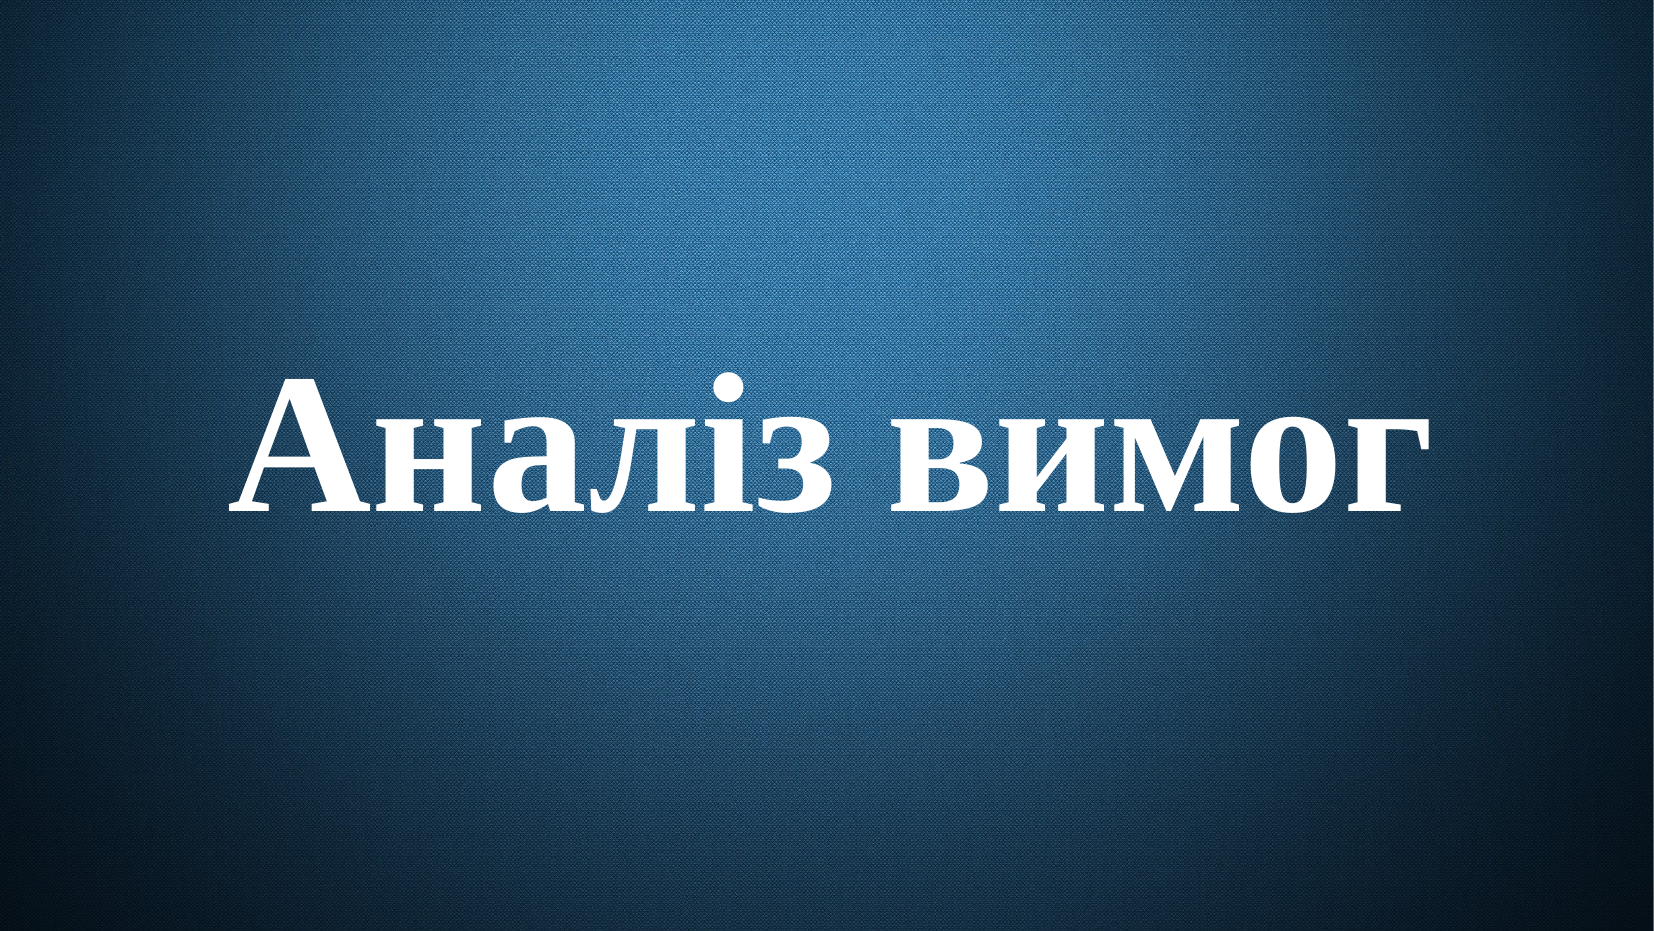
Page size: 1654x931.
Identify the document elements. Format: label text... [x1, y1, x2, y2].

title Аналіз вимог [86, 333, 1576, 556]
picture [0, 0, 1654, 931]
